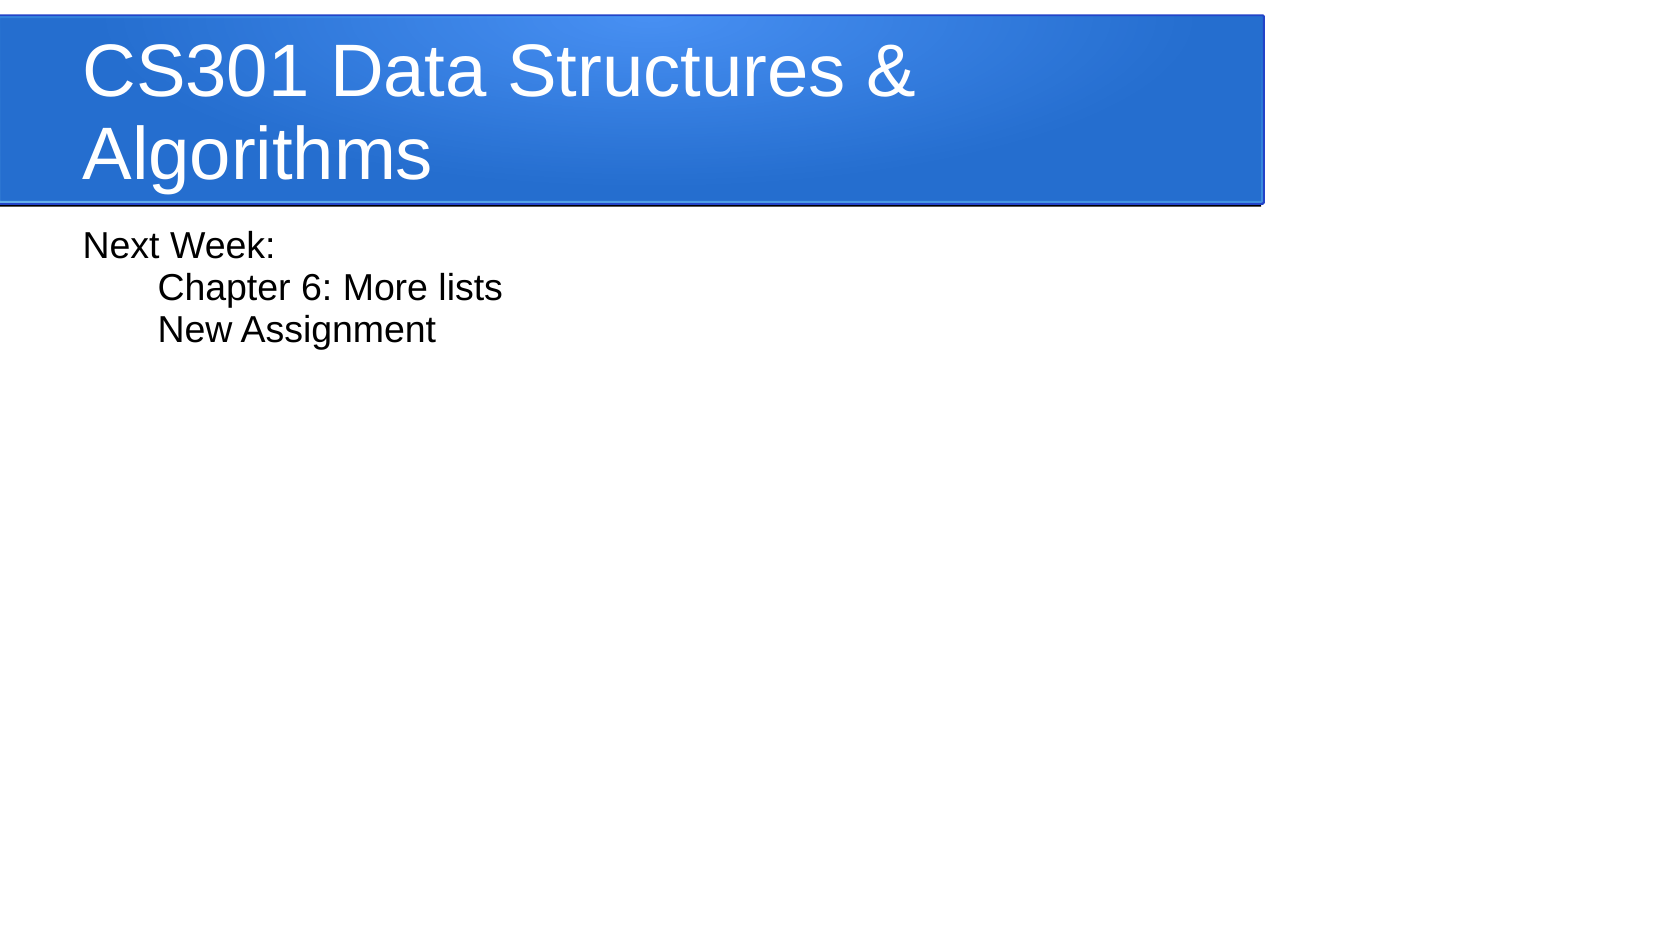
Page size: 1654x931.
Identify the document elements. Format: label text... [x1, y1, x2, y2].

subtitle Next Week: Chapter 6: More lists New Assignment [82, 224, 1096, 855]
title CS301 Data Structures & Algorithms [82, 29, 1235, 196]
